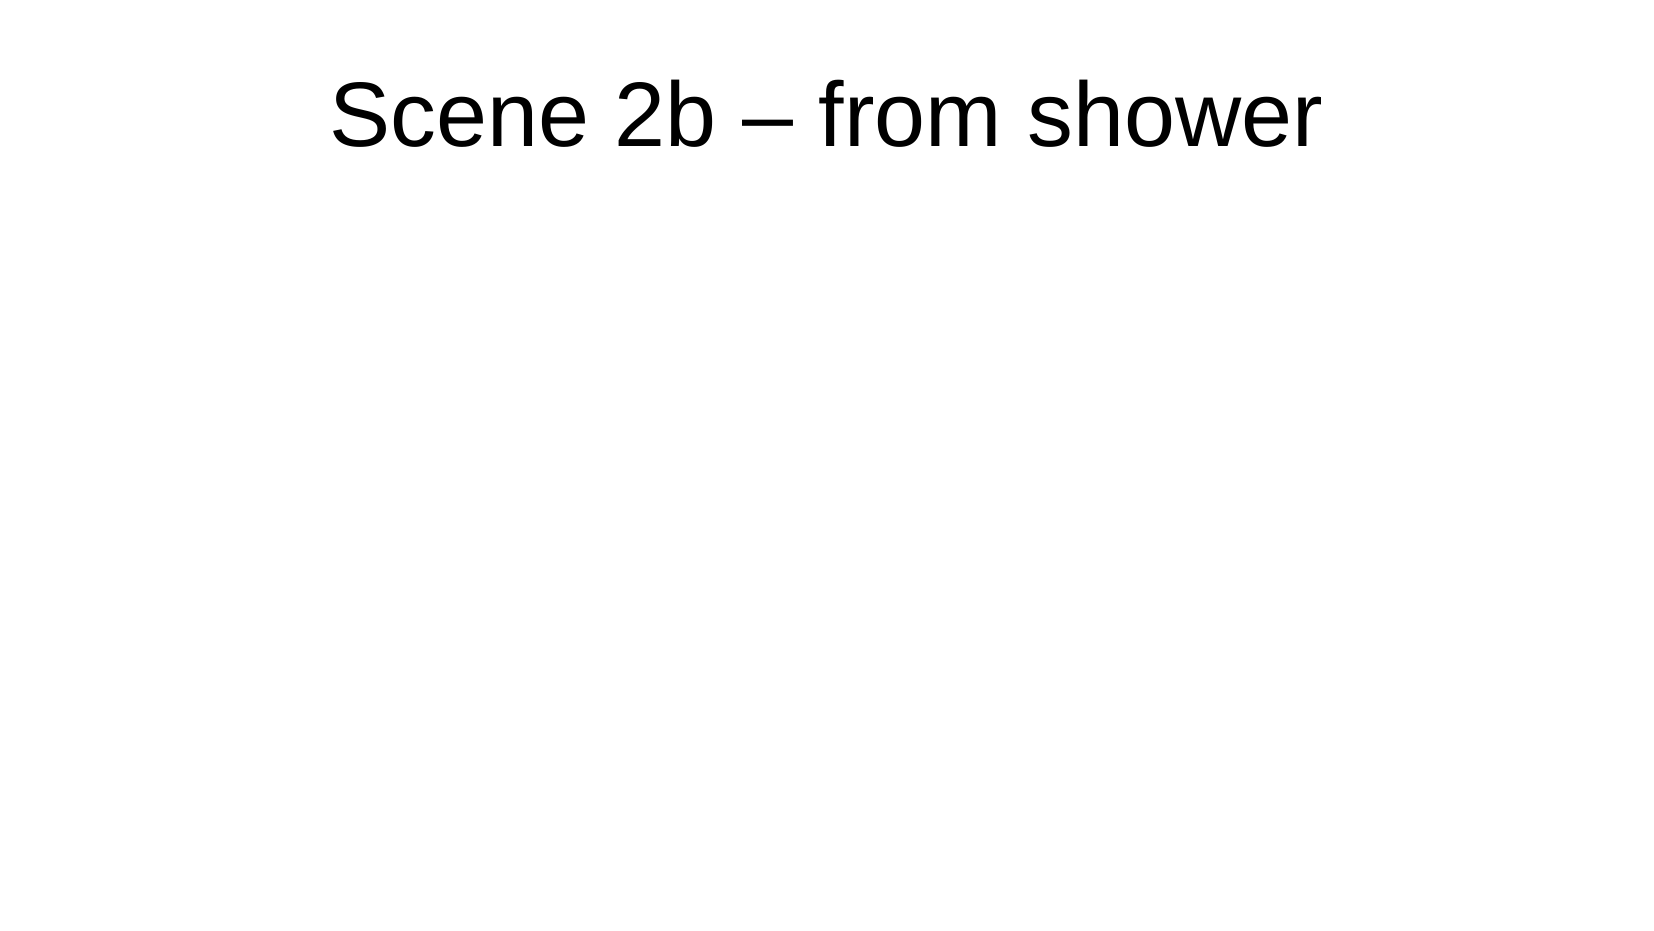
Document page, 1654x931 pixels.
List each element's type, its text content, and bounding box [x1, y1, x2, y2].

title Scene 2b – from shower [82, 37, 1571, 193]
